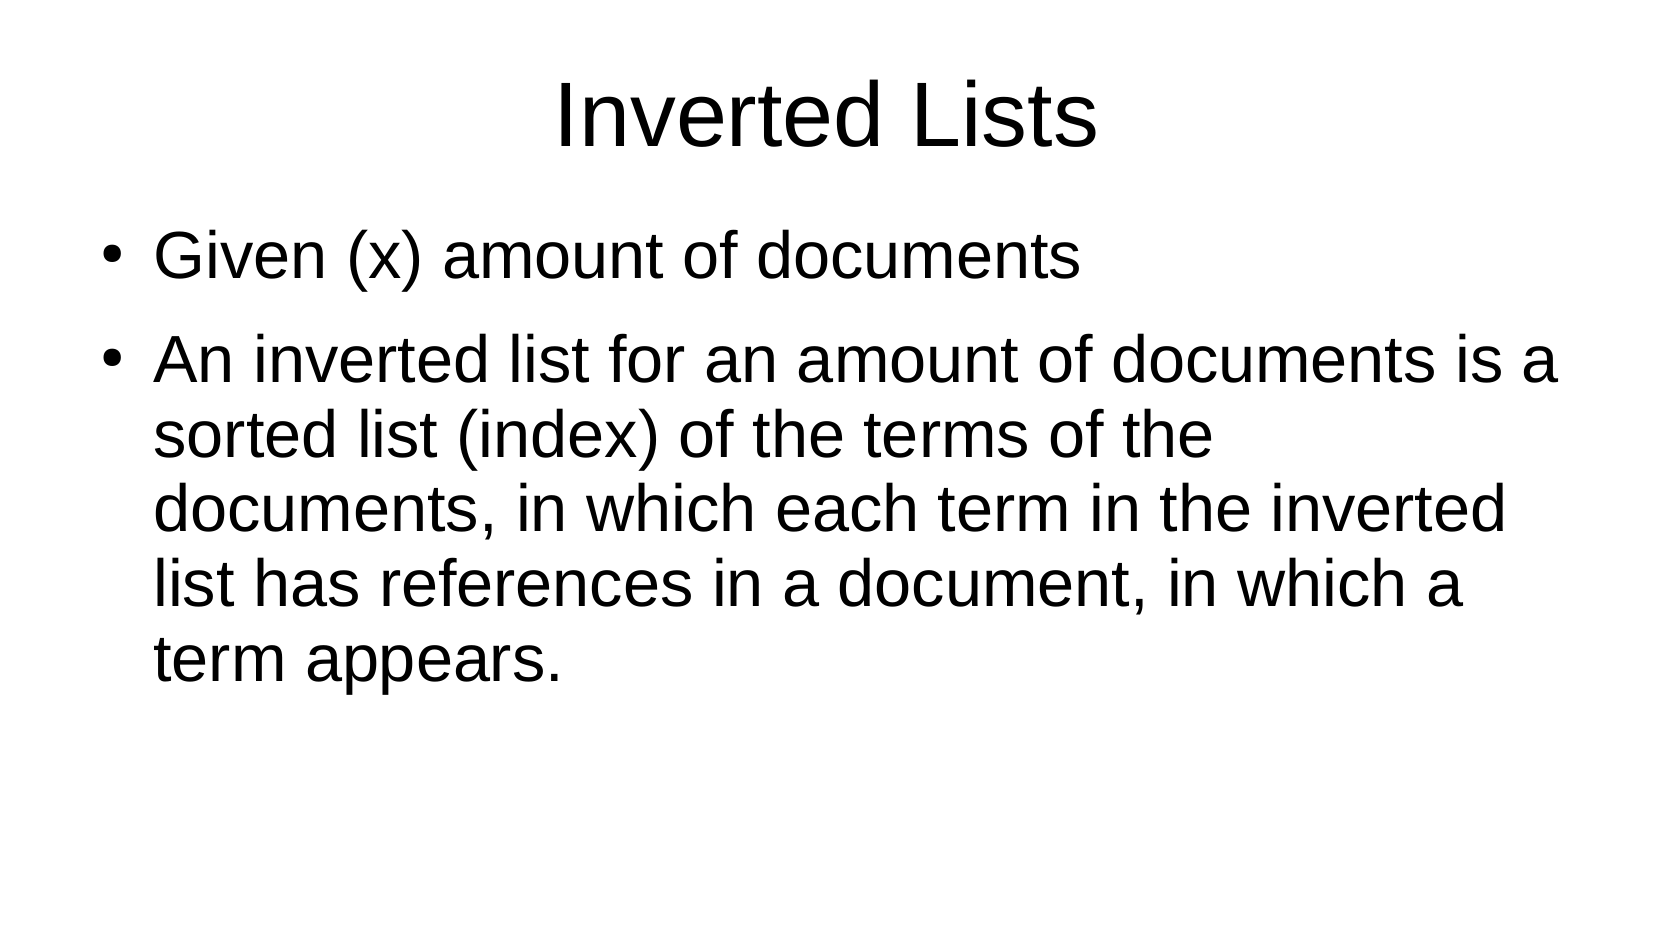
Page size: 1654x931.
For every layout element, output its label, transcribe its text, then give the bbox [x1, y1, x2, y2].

list Given (x) amount of documents An inverted list for an amount of documents is a sorted list (index) of the terms of the documents, in which each term in the inverted list has references in a document, in which a term appears. [82, 217, 1571, 758]
title Inverted Lists [82, 37, 1571, 193]
